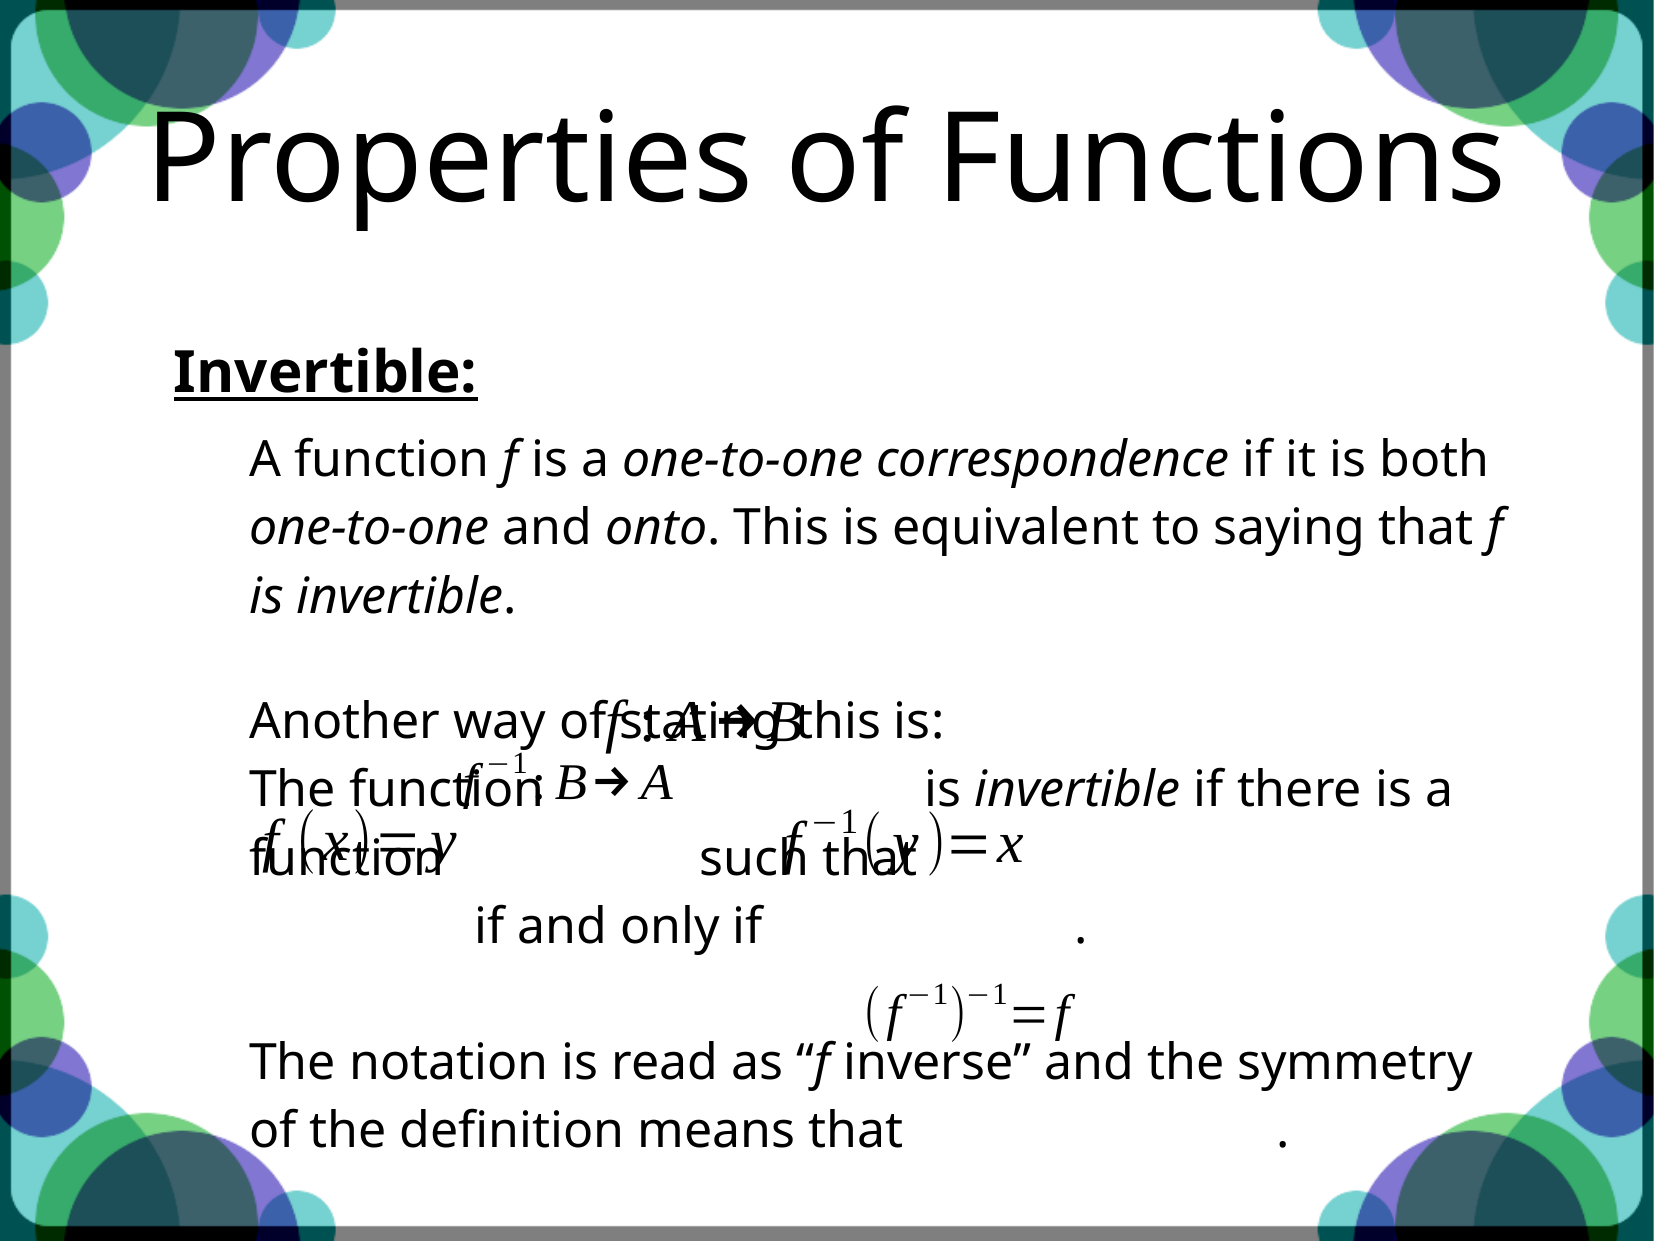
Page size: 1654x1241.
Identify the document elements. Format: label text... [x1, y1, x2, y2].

chart [769, 800, 1043, 878]
chart [247, 689, 819, 876]
text_box Invertible: [173, 274, 640, 465]
title Properties of Functions [82, 49, 1571, 257]
chart [850, 975, 1090, 1044]
picture [0, 0, 1654, 1241]
text_box A function f is a one-to-one correspondence if it is both one-to-one and onto. This is equivalent to saying that f is invertible. Another way of stating this is: The function is invertible if there is a function such that if and only if . The notation is read as “f inverse” and the symmetry of the definition means that . [249, 423, 1532, 1111]
